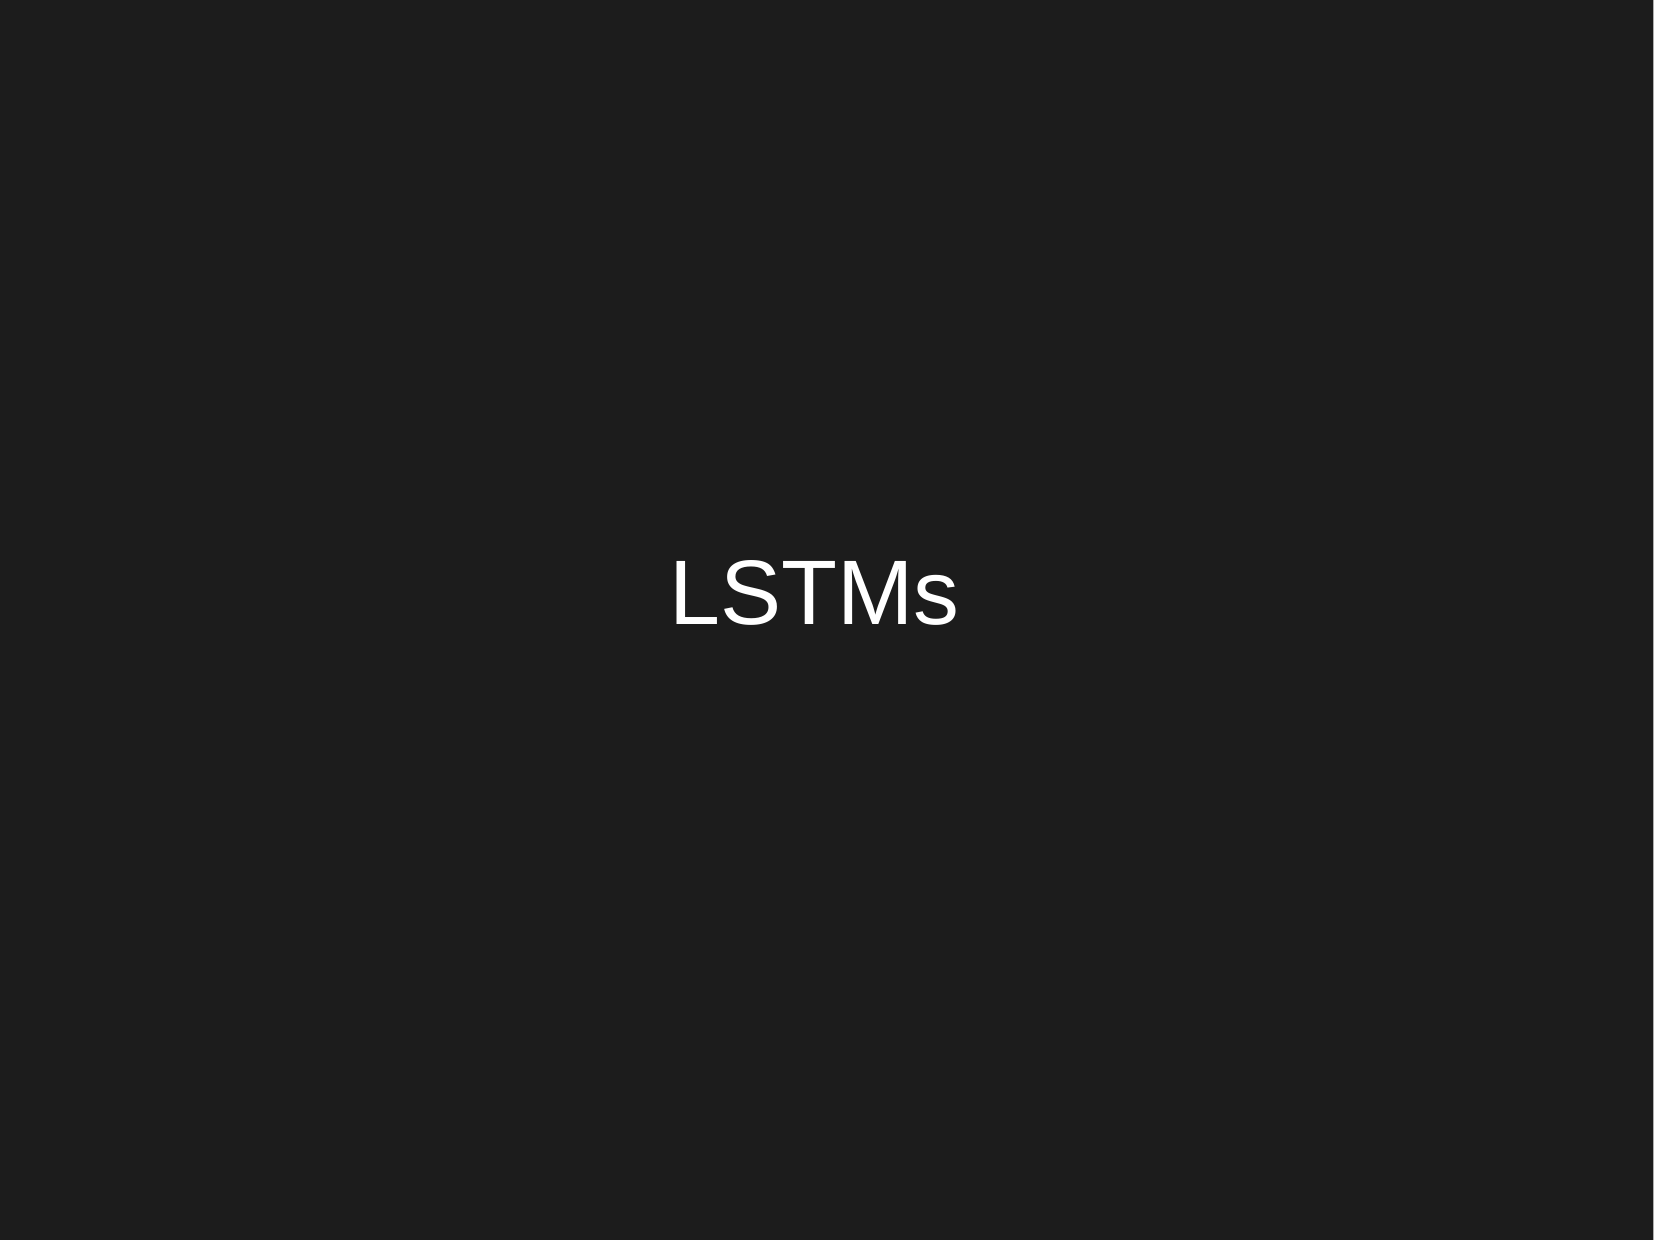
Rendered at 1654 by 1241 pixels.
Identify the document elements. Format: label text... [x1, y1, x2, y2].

title LSTMs [70, 489, 1560, 697]
